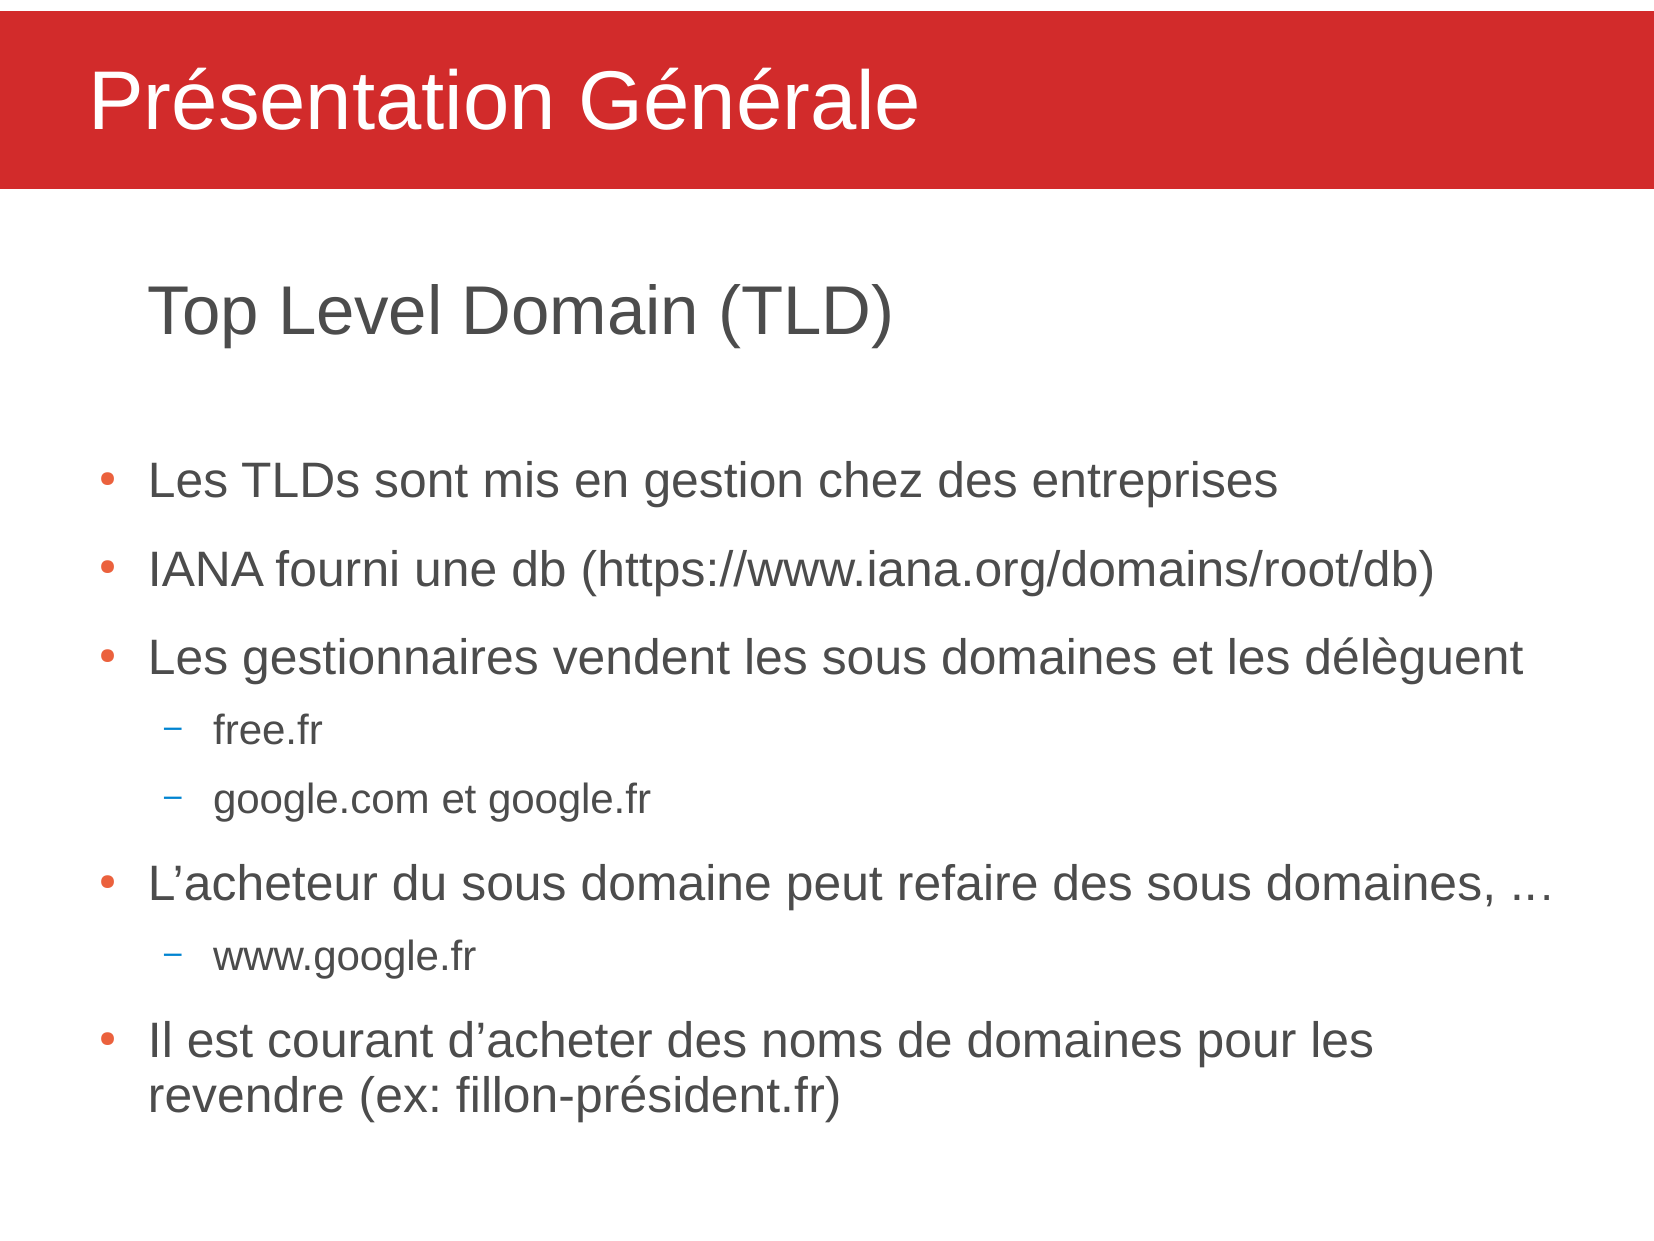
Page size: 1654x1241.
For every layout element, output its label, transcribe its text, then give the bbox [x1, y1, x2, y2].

title Présentation Générale [0, 11, 1654, 189]
list Top Level Domain (TLD) Les TLDs sont mis en gestion chez des entreprises IANA fourni une db (https://www.iana.org/domains/root/db) Les gestionnaires vendent les sous domaines et les délèguent free.fr google.com et google.fr L’acheteur du sous domaine peut refaire des sous domaines, ... www.google.fr Il est courant d’acheter des noms de domaines pour les revendre (ex: fillon-président.fr) [82, 271, 1571, 1134]
